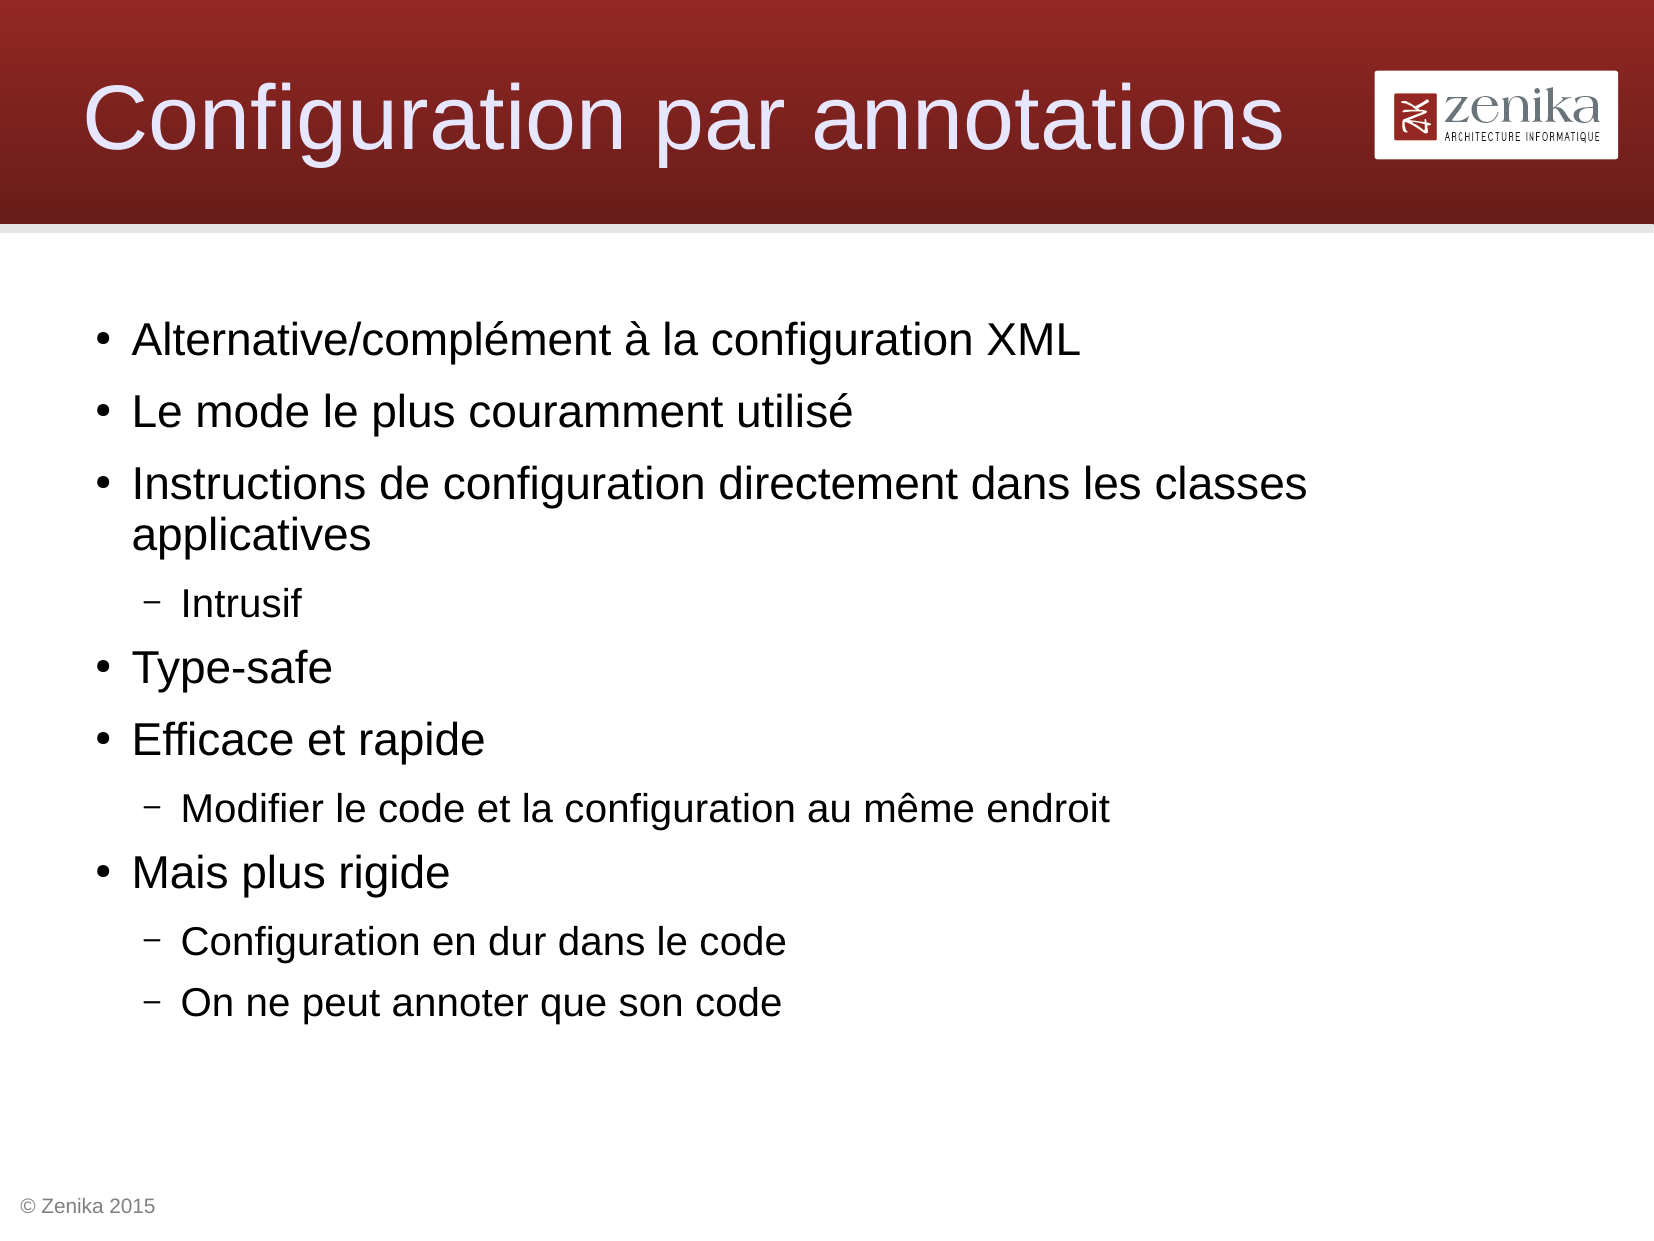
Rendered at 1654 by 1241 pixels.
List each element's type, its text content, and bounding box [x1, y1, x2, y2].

title Configuration par annotations [82, 13, 1571, 222]
list Alternative/complément à la configuration XML Le mode le plus couramment utilisé Instructions de configuration directement dans les classes applicatives Intrusif Type-safe Efficace et rapide Modifier le code et la configuration au même endroit Mais plus rigide Configuration en dur dans le code On ne peut annoter que son code [82, 313, 1538, 1034]
picture [1571, 82, 1600, 149]
